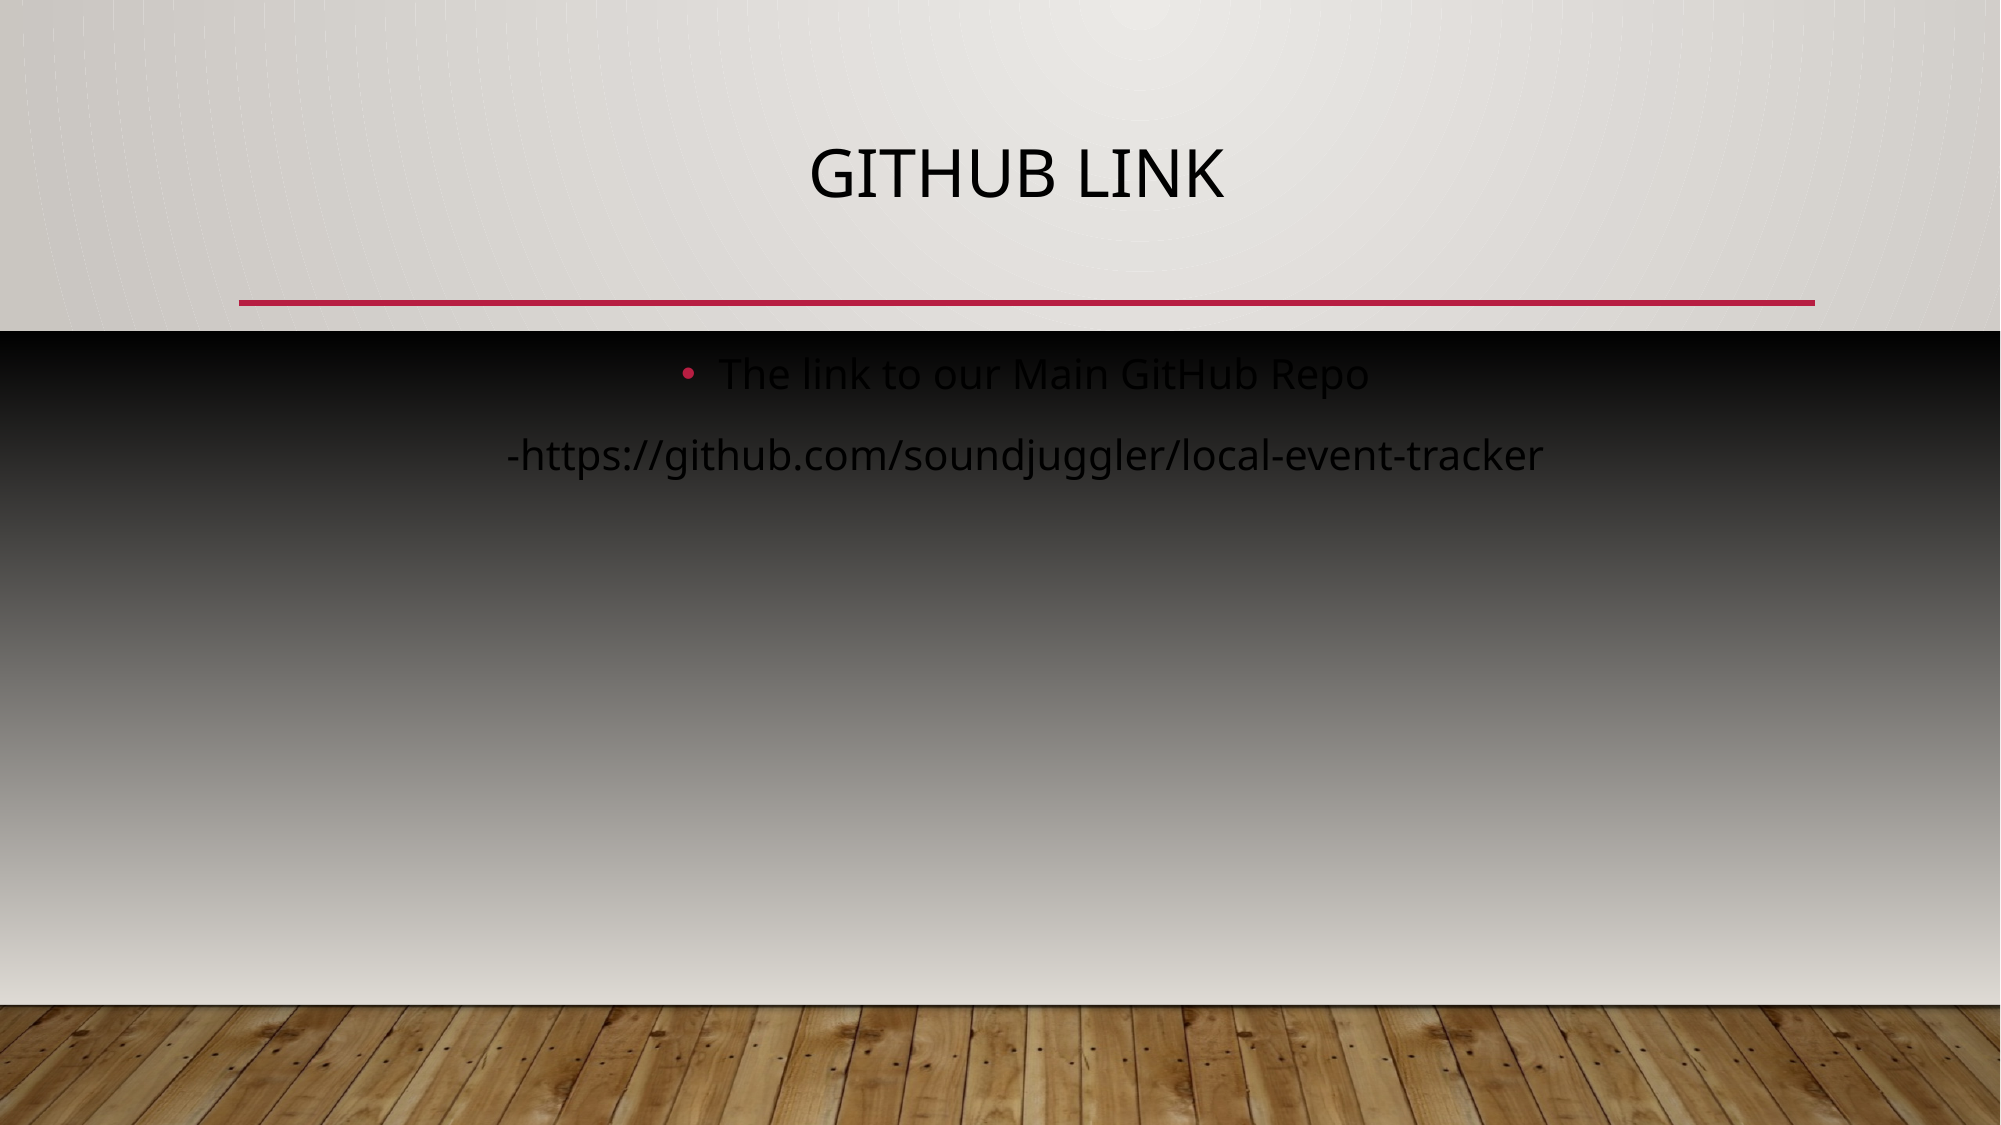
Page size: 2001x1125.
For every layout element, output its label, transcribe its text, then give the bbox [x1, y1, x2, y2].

title GitHub link [238, 131, 1814, 305]
list The link to our Main GitHub Repo -https://github.com/soundjuggler/local-event-tracker [238, 330, 1814, 897]
